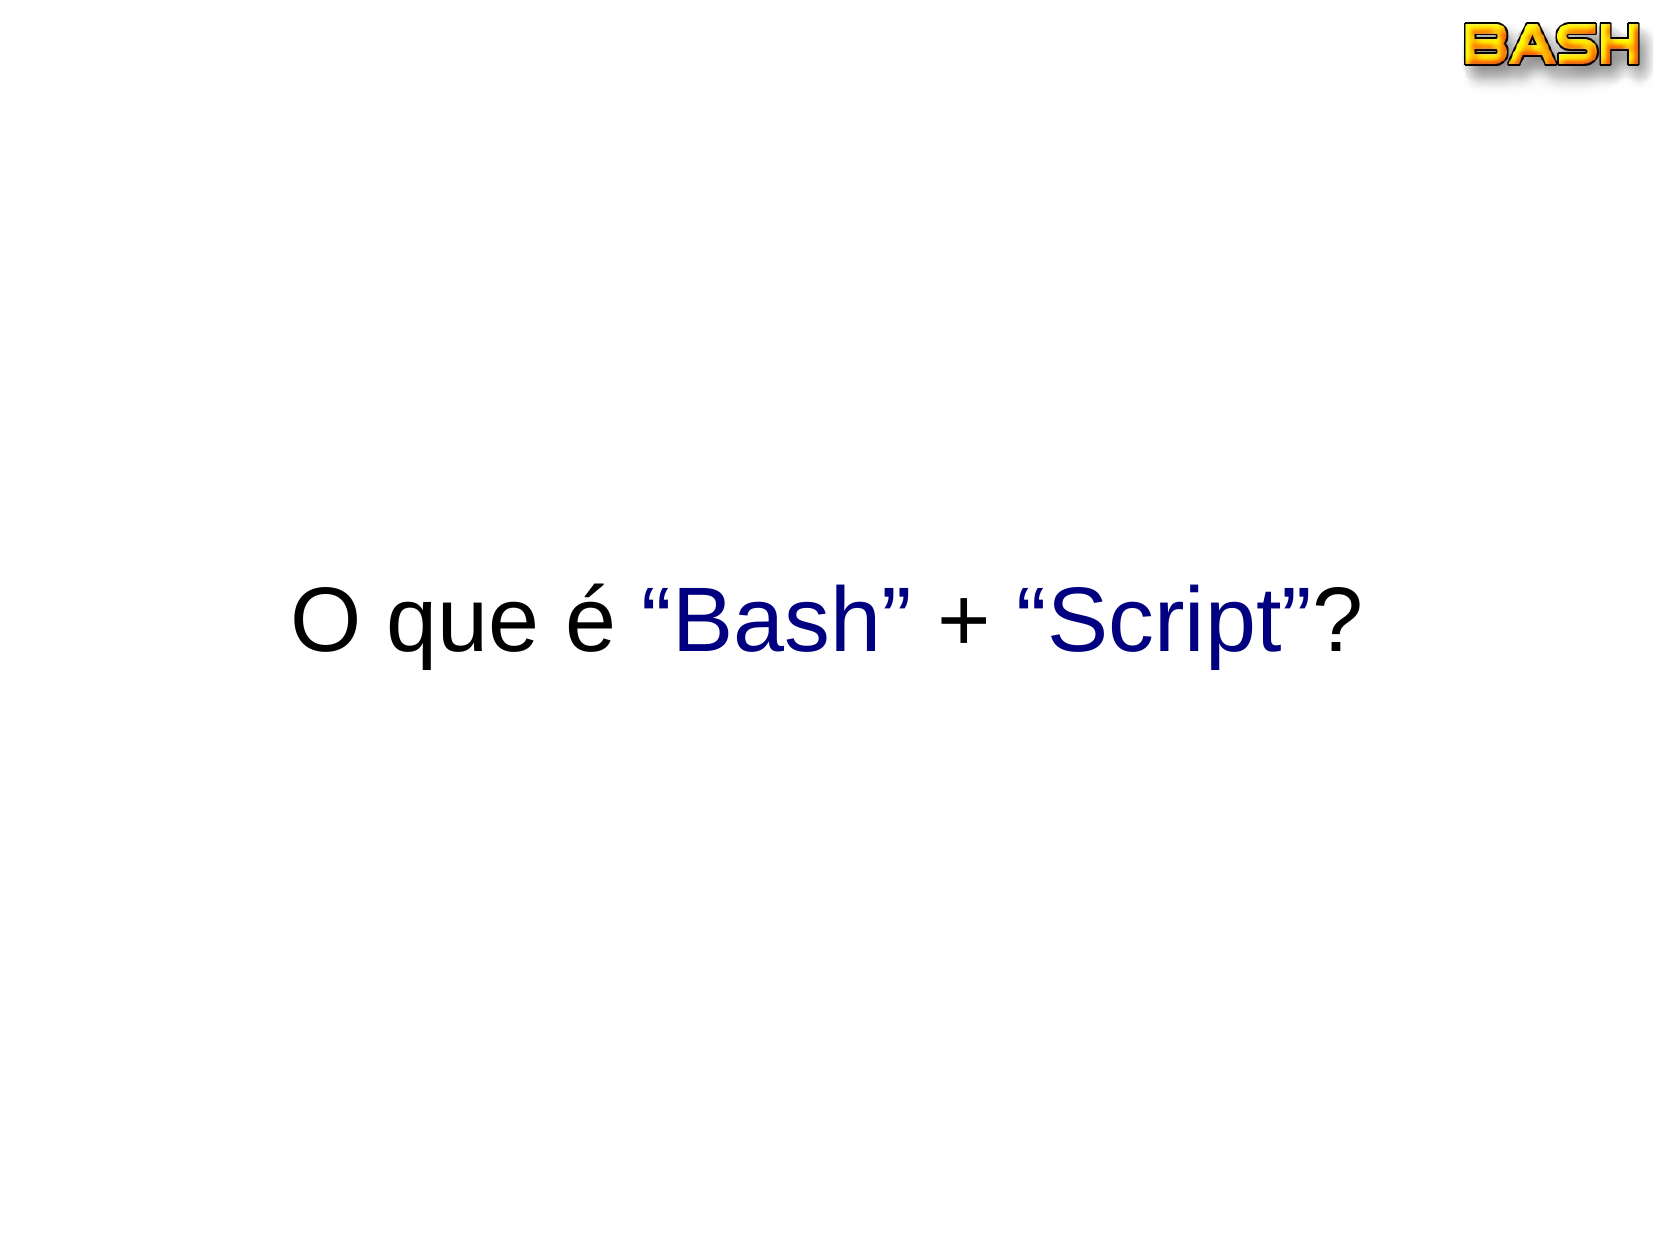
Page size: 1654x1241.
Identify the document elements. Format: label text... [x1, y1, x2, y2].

picture [1450, 0, 1654, 96]
title O que é “Bash” + “Script”? [82, 523, 1571, 717]
